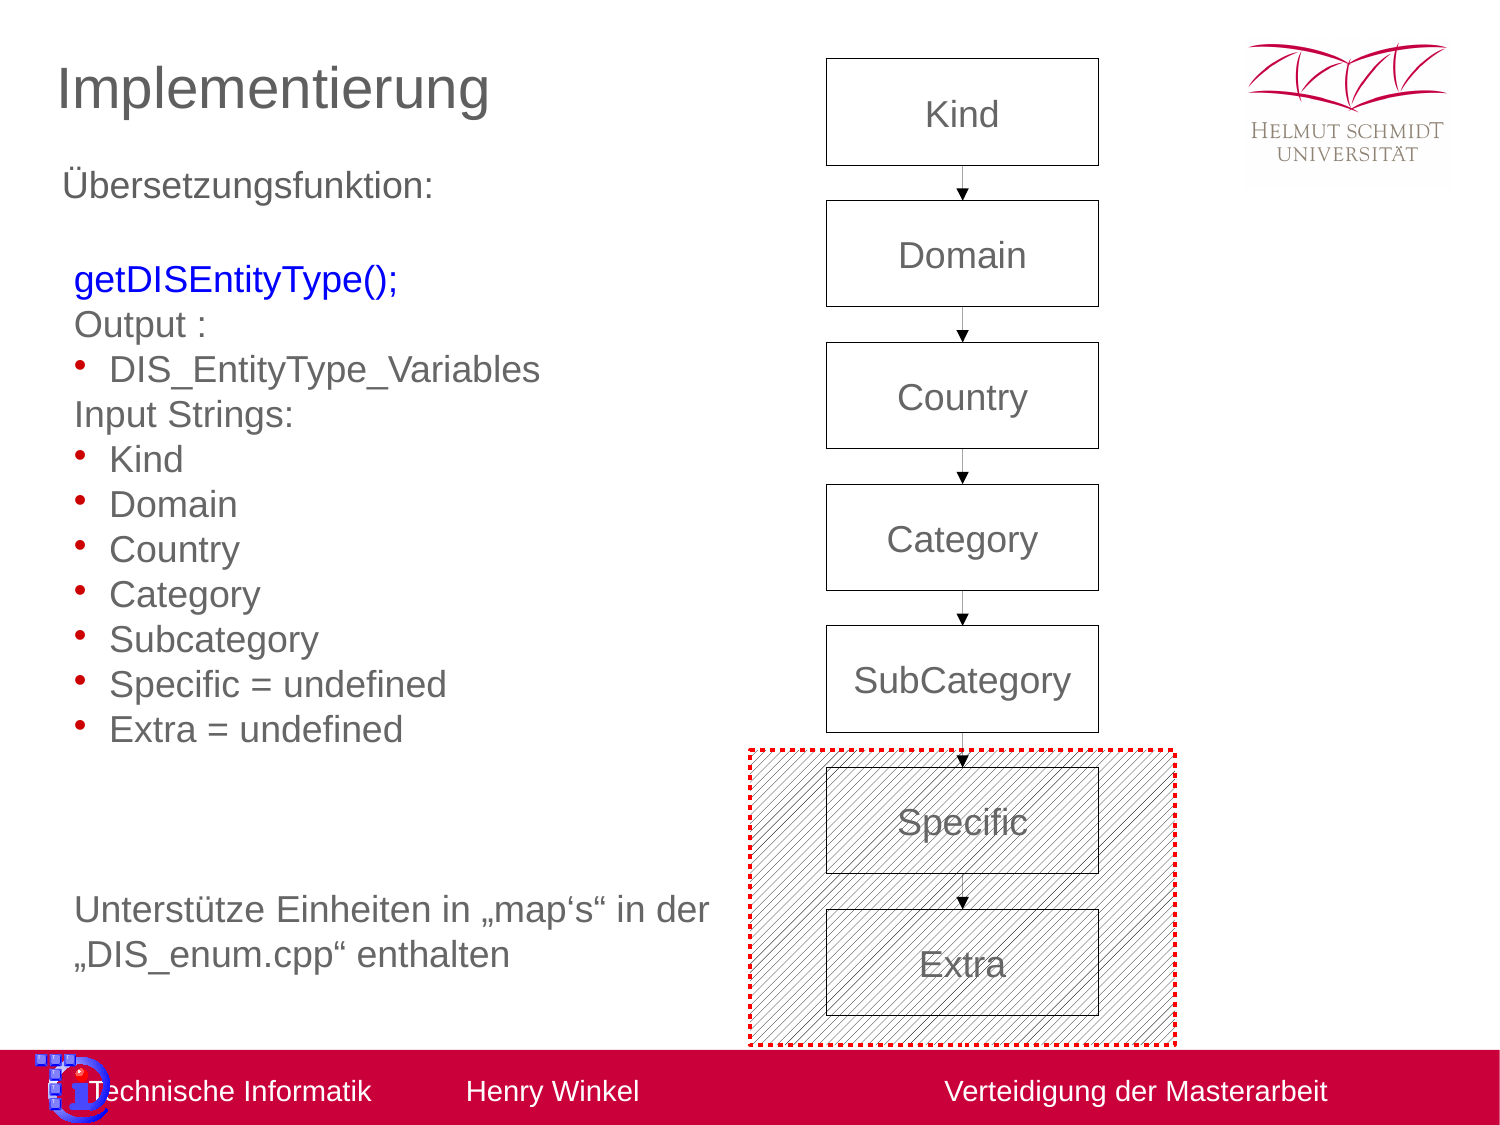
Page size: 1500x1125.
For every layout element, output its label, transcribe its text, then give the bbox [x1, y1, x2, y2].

text_box Country [826, 342, 1099, 449]
text_box getDISEntityType(); Output : DIS_EntityType_Variables Input Strings: Kind Domain Country Category Subcategory Specific = undefined Extra = undefined Unterstütze Einheiten in „map‘s“ in der „DIS_enum.cpp“ enthalten [58, 248, 780, 767]
text_box Category [826, 484, 1099, 591]
text_box Kind [826, 58, 1099, 166]
picture [1244, 38, 1451, 189]
text_box [749, 749, 1175, 1046]
text_box Domain [826, 200, 1099, 307]
text_box Extra [826, 909, 1099, 1016]
text_box SubCategory [826, 625, 1099, 733]
text_box Implementierung [41, 42, 1223, 161]
text_box Specific [826, 767, 1099, 874]
text_box Übersetzungsfunktion: [47, 153, 579, 217]
